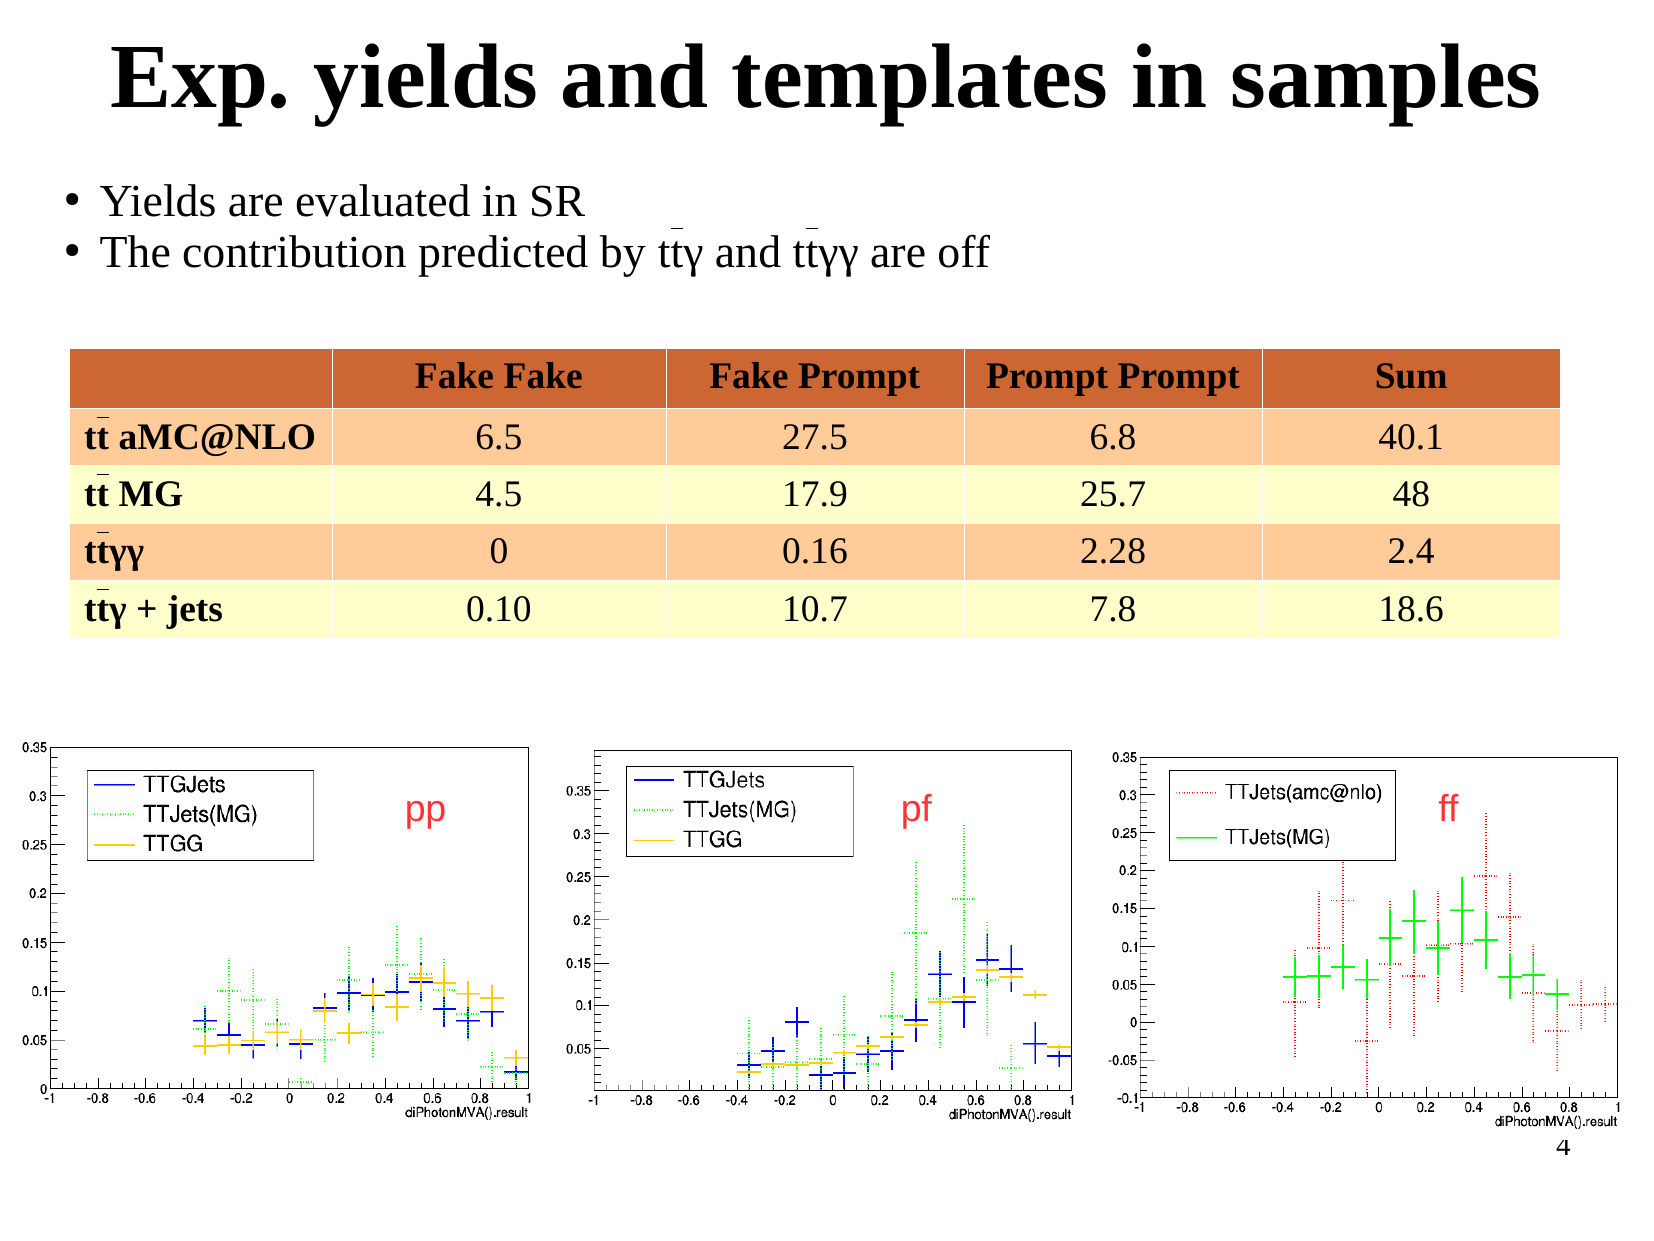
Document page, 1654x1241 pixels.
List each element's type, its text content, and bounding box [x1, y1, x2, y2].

table_header Fake Prompt [667, 349, 964, 408]
table_cell tt MG [70, 466, 332, 523]
table_cell 0 [333, 524, 666, 580]
table_cell 40.1 [1263, 409, 1560, 465]
table_cell 0.16 [667, 524, 964, 580]
text_box pf [886, 780, 948, 837]
table_cell 7.8 [965, 581, 1262, 638]
table_cell 2.28 [965, 524, 1262, 580]
table_cell 6.5 [333, 409, 666, 465]
table_cell ttγγ [70, 524, 332, 580]
table_cell ttγ + jets [70, 581, 332, 638]
table_cell 10.7 [667, 581, 964, 638]
picture [0, 704, 1654, 1141]
table_cell 25.7 [965, 466, 1262, 523]
table_cell 27.5 [667, 409, 964, 465]
text_box Yields are evaluated in SR The contribution predicted by ttγ and ttγγ are off [49, 168, 1006, 286]
table_cell 6.8 [965, 409, 1262, 465]
table_cell 2.4 [1263, 524, 1560, 580]
text_box pp [390, 780, 462, 837]
text_box ff [1423, 780, 1474, 837]
table_cell 18.6 [1263, 581, 1560, 638]
table_header [70, 349, 332, 408]
table_cell 4.5 [333, 466, 666, 523]
table_cell 17.9 [667, 466, 964, 523]
table_header Prompt Prompt [965, 349, 1262, 408]
table_cell 0.10 [333, 581, 666, 638]
table_cell 48 [1263, 466, 1560, 523]
table_header Sum [1263, 349, 1560, 408]
table_cell tt aMC@NLO [70, 409, 332, 465]
table_header Fake Fake [333, 349, 666, 408]
title Exp. yields and templates in samples [82, 0, 1571, 180]
